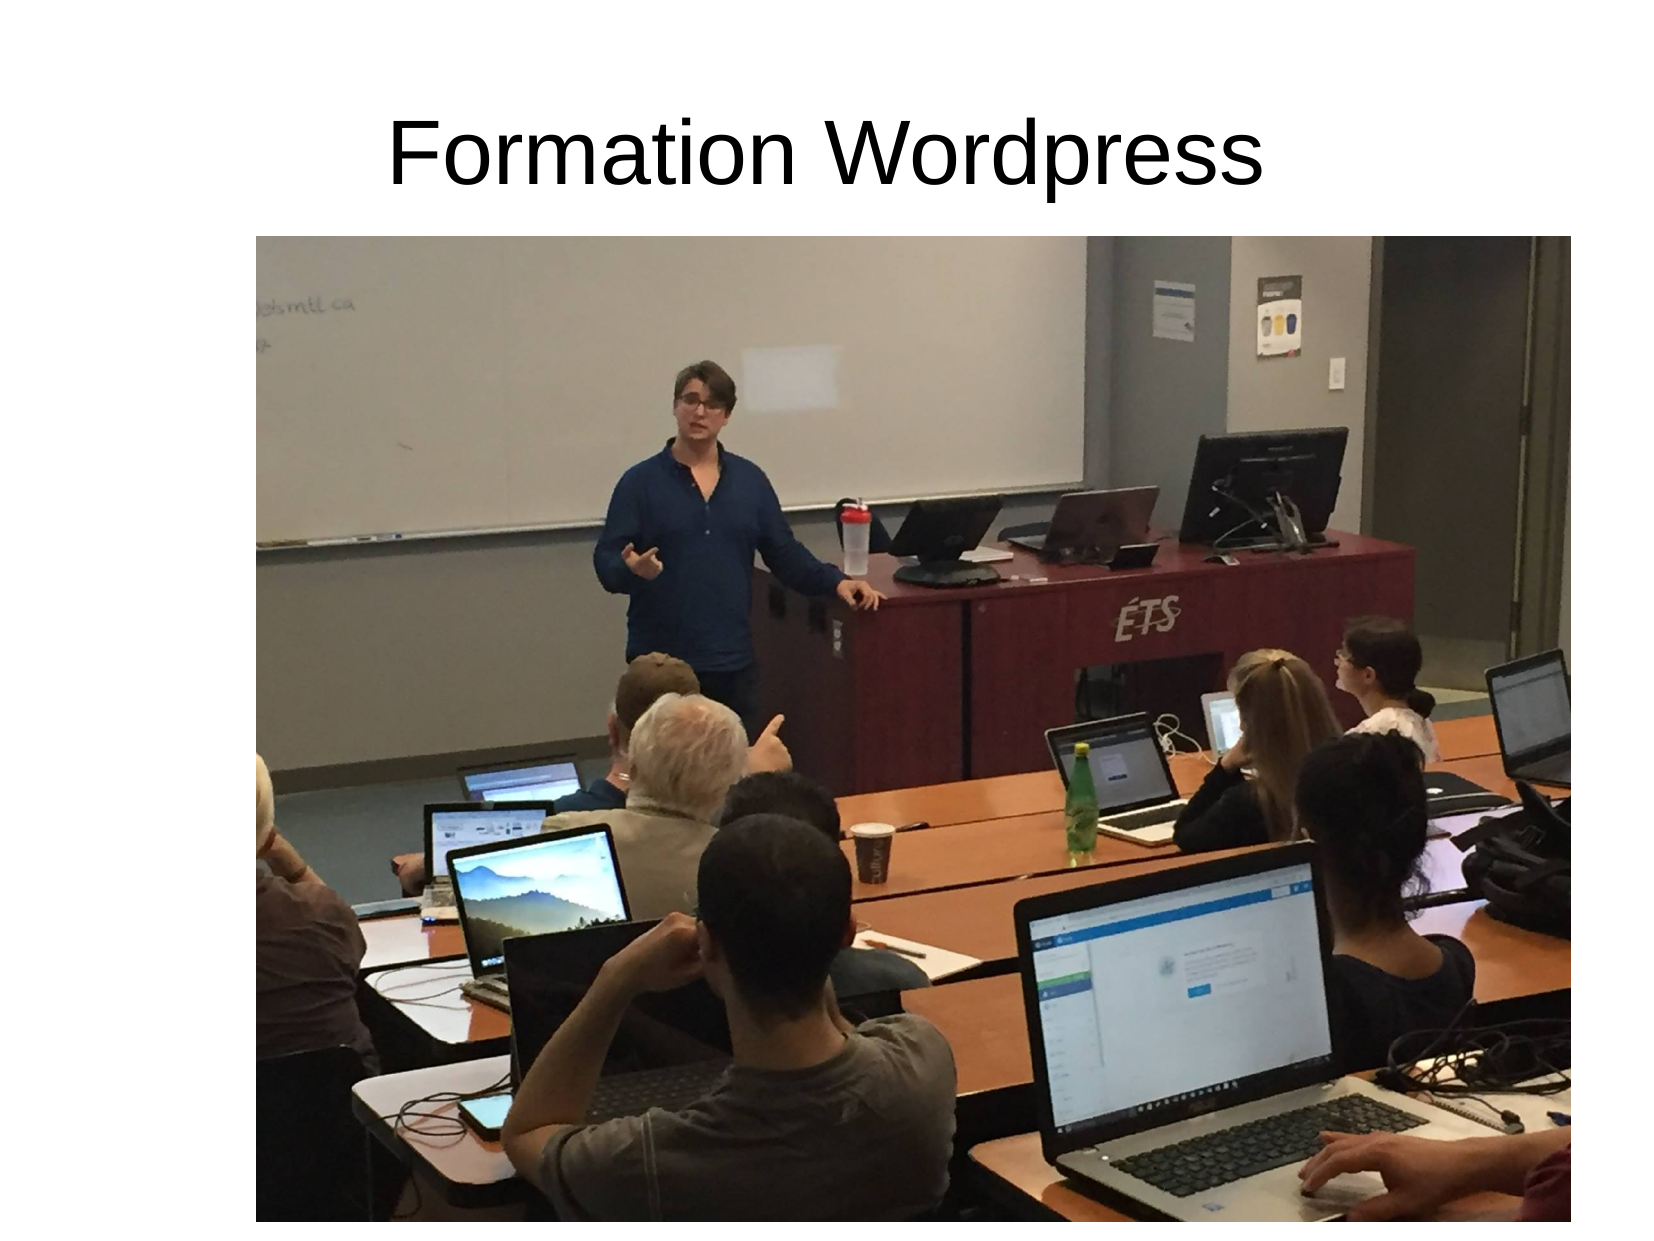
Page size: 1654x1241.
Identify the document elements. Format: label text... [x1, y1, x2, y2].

title Formation Wordpress [82, 49, 1571, 257]
picture [256, 236, 1571, 1223]
